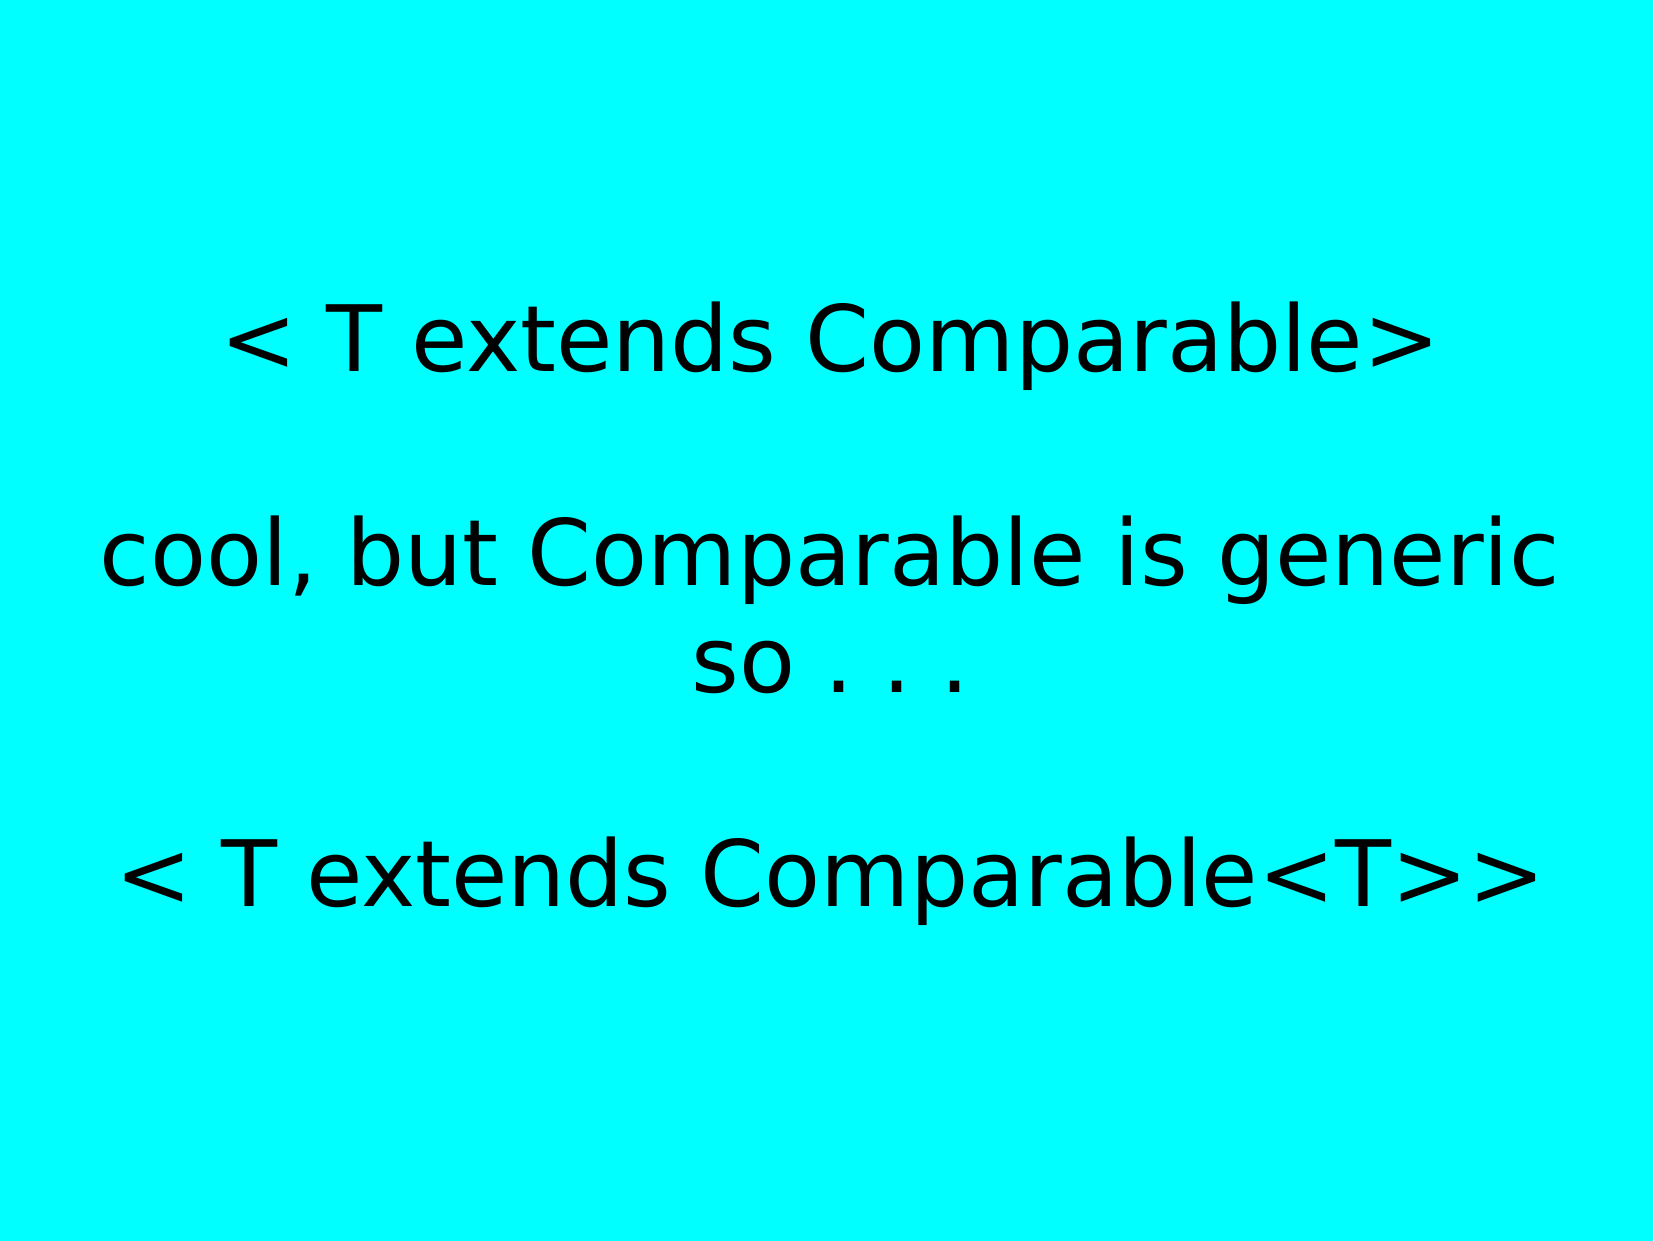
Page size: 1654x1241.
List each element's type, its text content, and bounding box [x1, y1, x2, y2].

title < T extends Comparable> cool, but Comparable is generic so . . . < T extends Comparable<T>> [87, 75, 1576, 1140]
